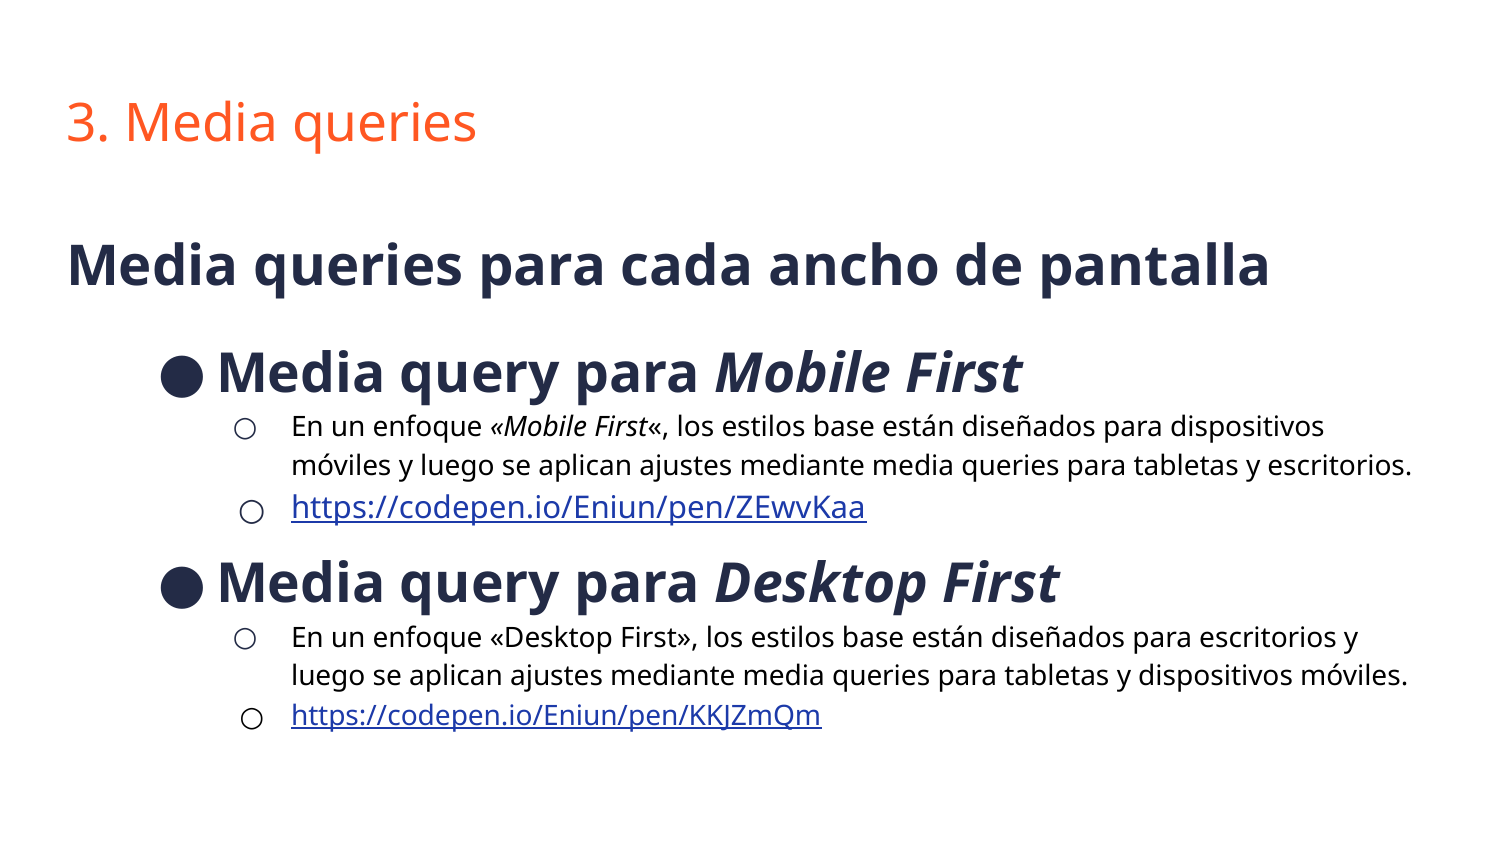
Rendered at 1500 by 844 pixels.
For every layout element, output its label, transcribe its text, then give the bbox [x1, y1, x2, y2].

list Media queries para cada ancho de pantalla Media query para Mobile First En un enfoque «Mobile First«, los estilos base están diseñados para dispositivos móviles y luego se aplican ajustes mediante media queries para tabletas y escritorios. https://codepen.io/Eniun/pen/ZEwvKaa Media query para Desktop First En un enfoque «Desktop First», los estilos base están diseñados para escritorios y luego se aplican ajustes mediante media queries para tabletas y dispositivos móviles. https://codepen.io/Eniun/pen/KKJZmQm [51, 189, 1449, 757]
title 3. Media queries [51, 72, 1449, 167]
